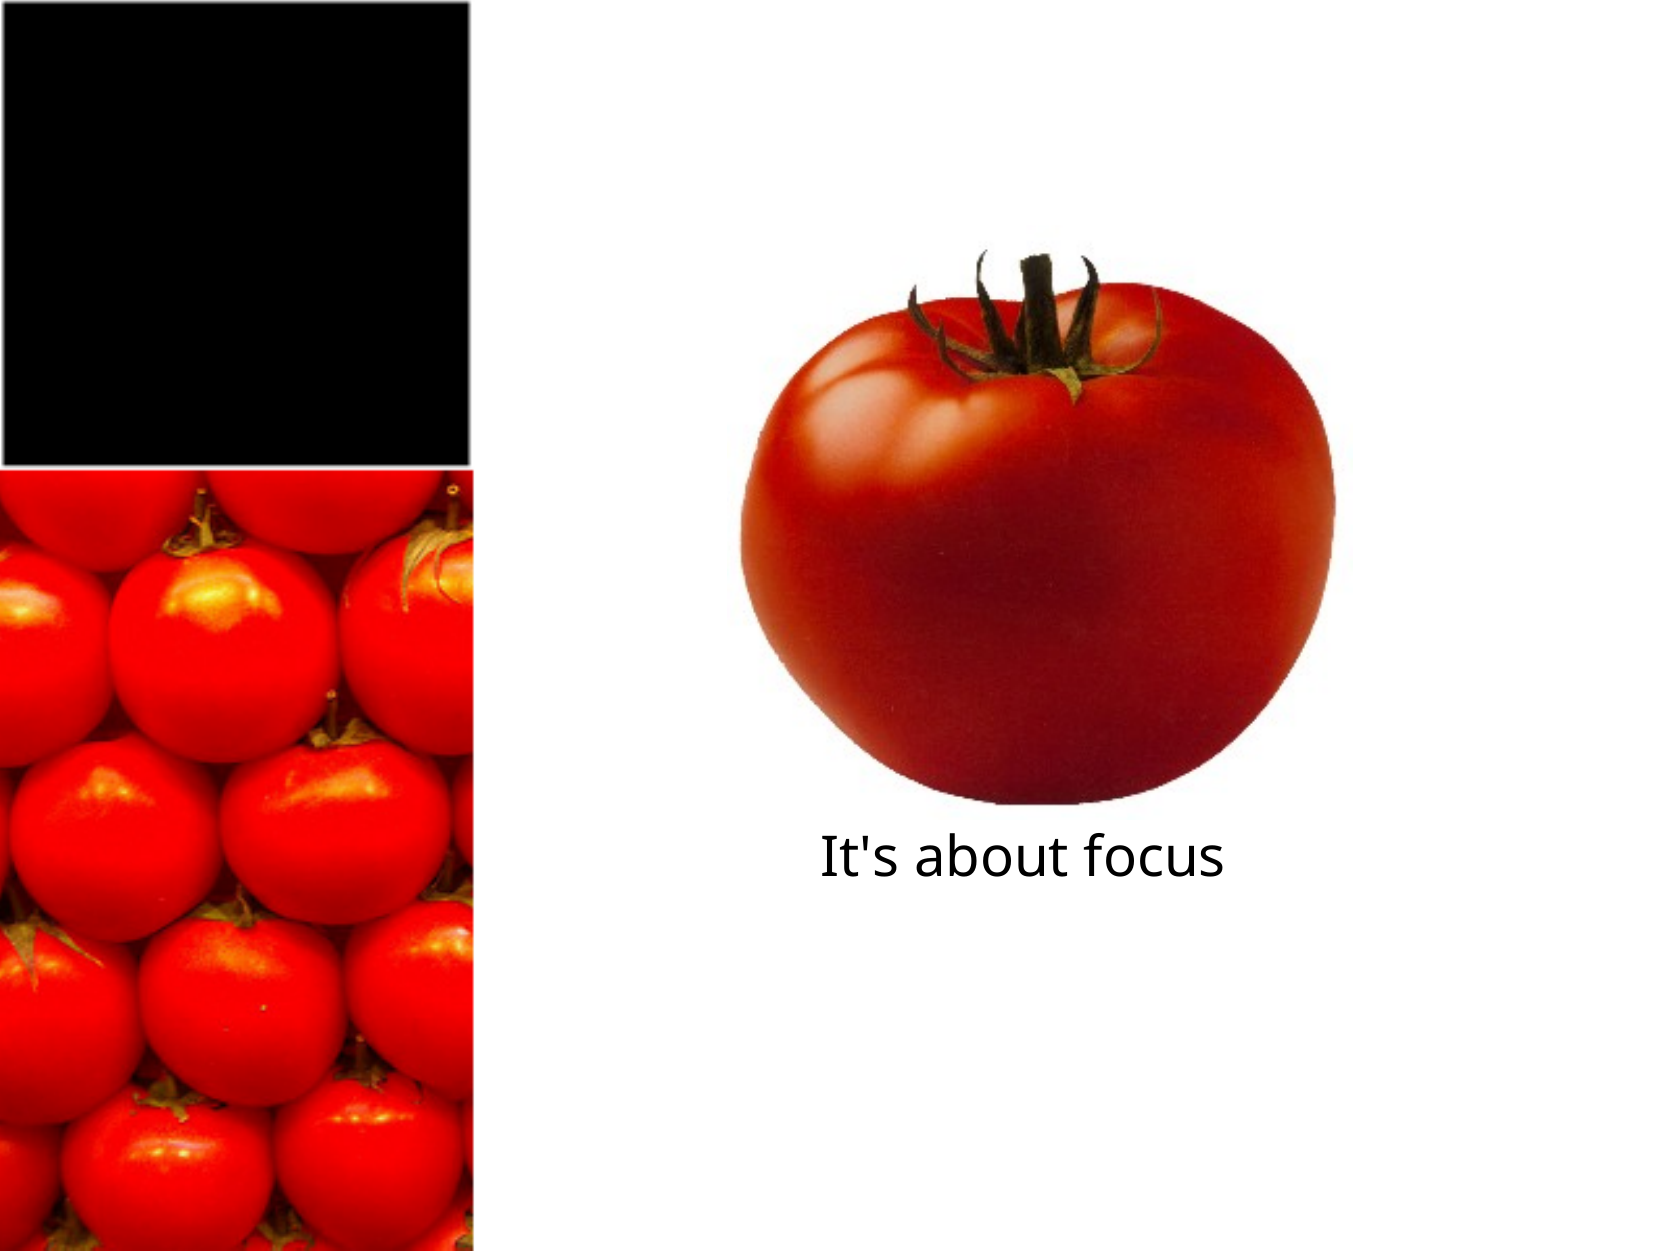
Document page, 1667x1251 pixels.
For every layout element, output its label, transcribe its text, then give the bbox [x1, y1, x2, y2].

picture [0, 0, 1667, 1251]
text_box It's about focus [771, 825, 1276, 890]
